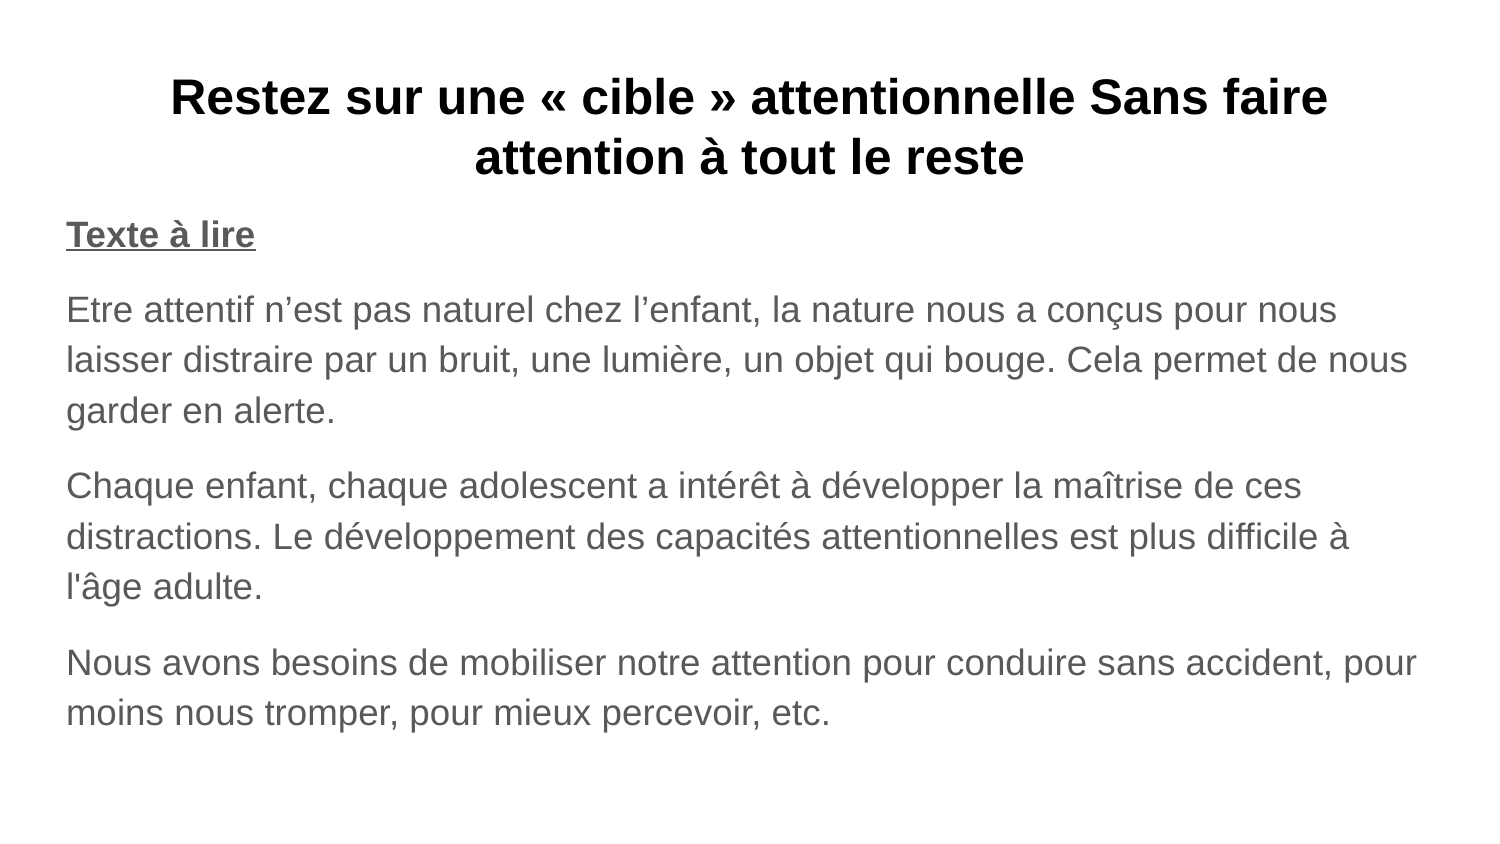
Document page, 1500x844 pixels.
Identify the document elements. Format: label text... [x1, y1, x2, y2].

title Restez sur une « cible » attentionnelle Sans faire attention à tout le reste [51, 50, 1449, 167]
list Texte à lire Etre attentif n’est pas naturel chez l’enfant, la nature nous a conçus pour nous laisser distraire par un bruit, une lumière, un objet qui bouge. Cela permet de nous garder en alerte. Chaque enfant, chaque adolescent a intérêt à développer la maîtrise de ces distractions. Le développement des capacités attentionnelles est plus difficile à l'âge adulte. Nous avons besoins de mobiliser notre attention pour conduire sans accident, pour moins nous tromper, pour mieux percevoir, etc. [51, 189, 1449, 750]
